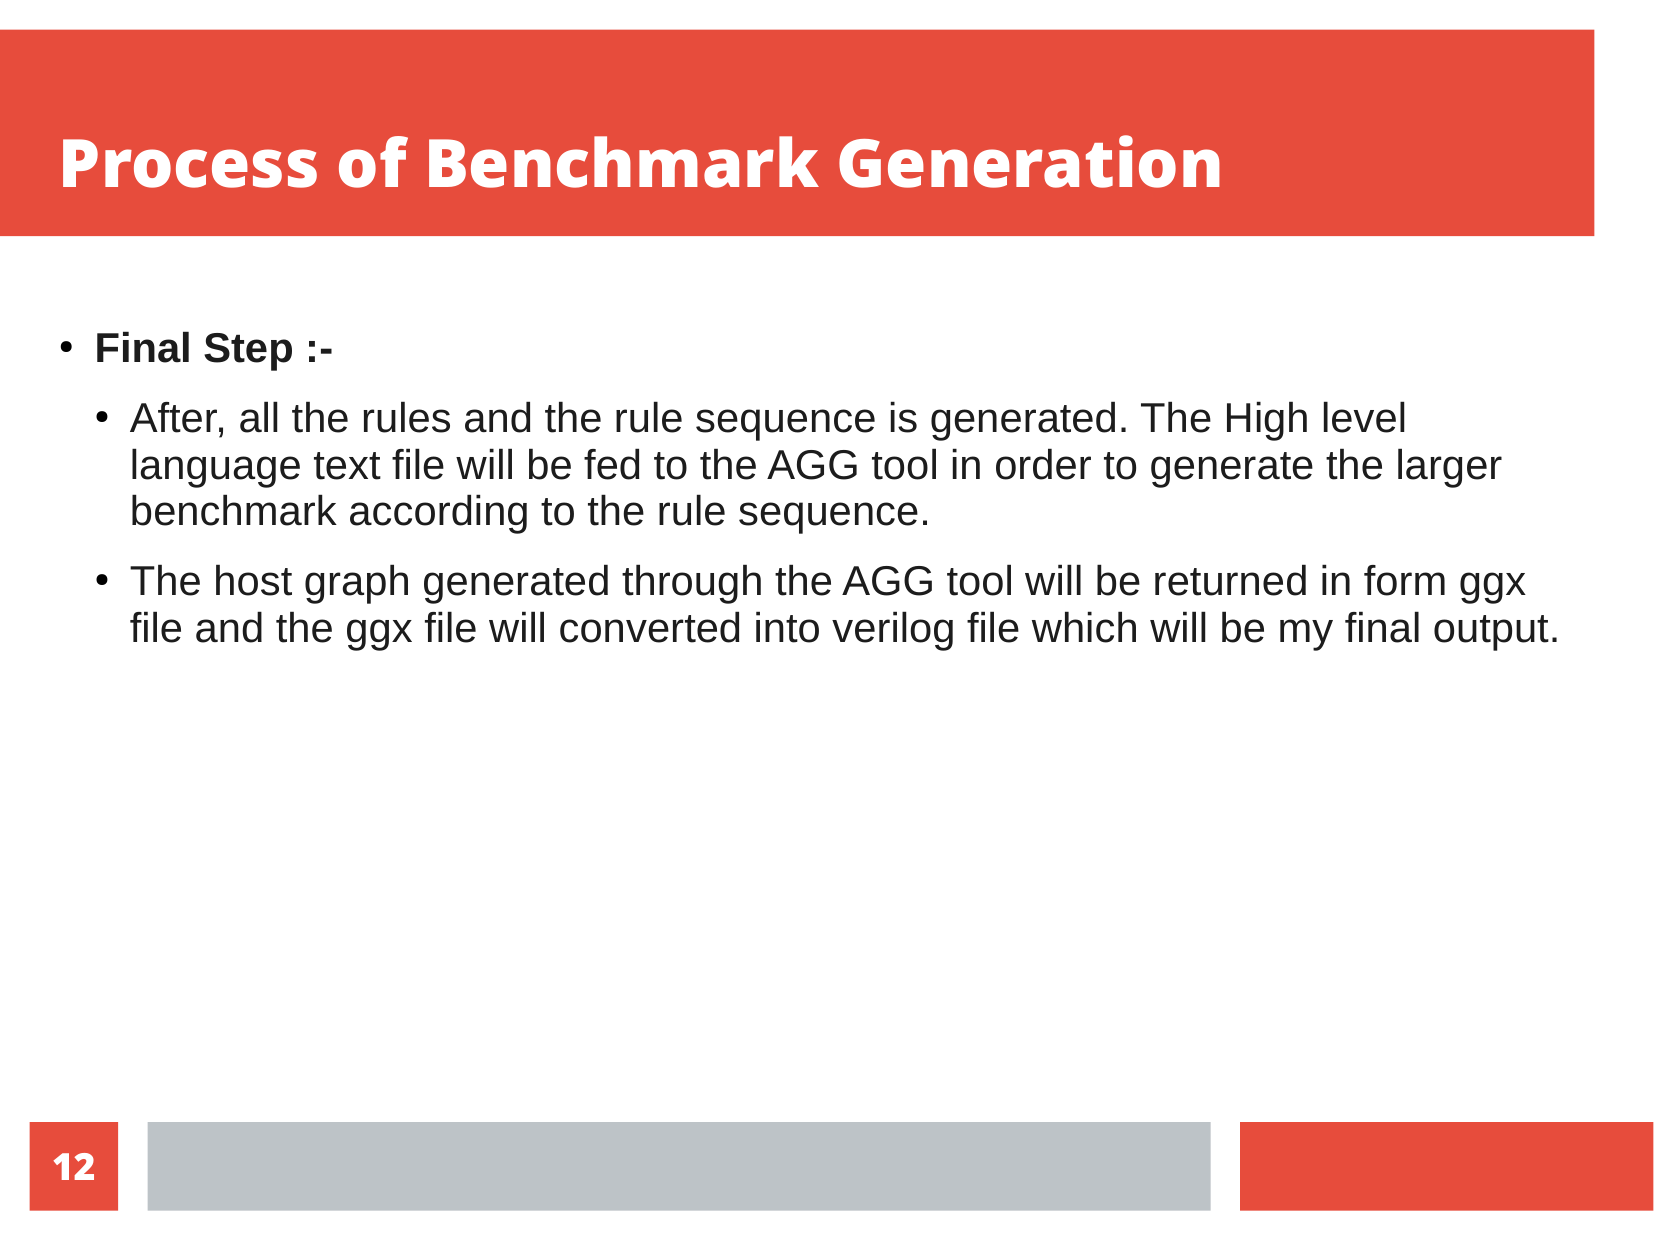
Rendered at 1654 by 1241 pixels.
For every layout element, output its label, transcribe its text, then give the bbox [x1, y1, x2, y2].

list Final Step :- After, all the rules and the rule sequence is generated. The High level language text file will be fed to the AGG tool in order to generate the larger benchmark according to the rule sequence. The host graph generated through the AGG tool will be returned in form ggx file and the ggx file will converted into verilog file which will be my final output. [59, 324, 1565, 1093]
title Process of Benchmark Generation [59, 59, 1595, 207]
